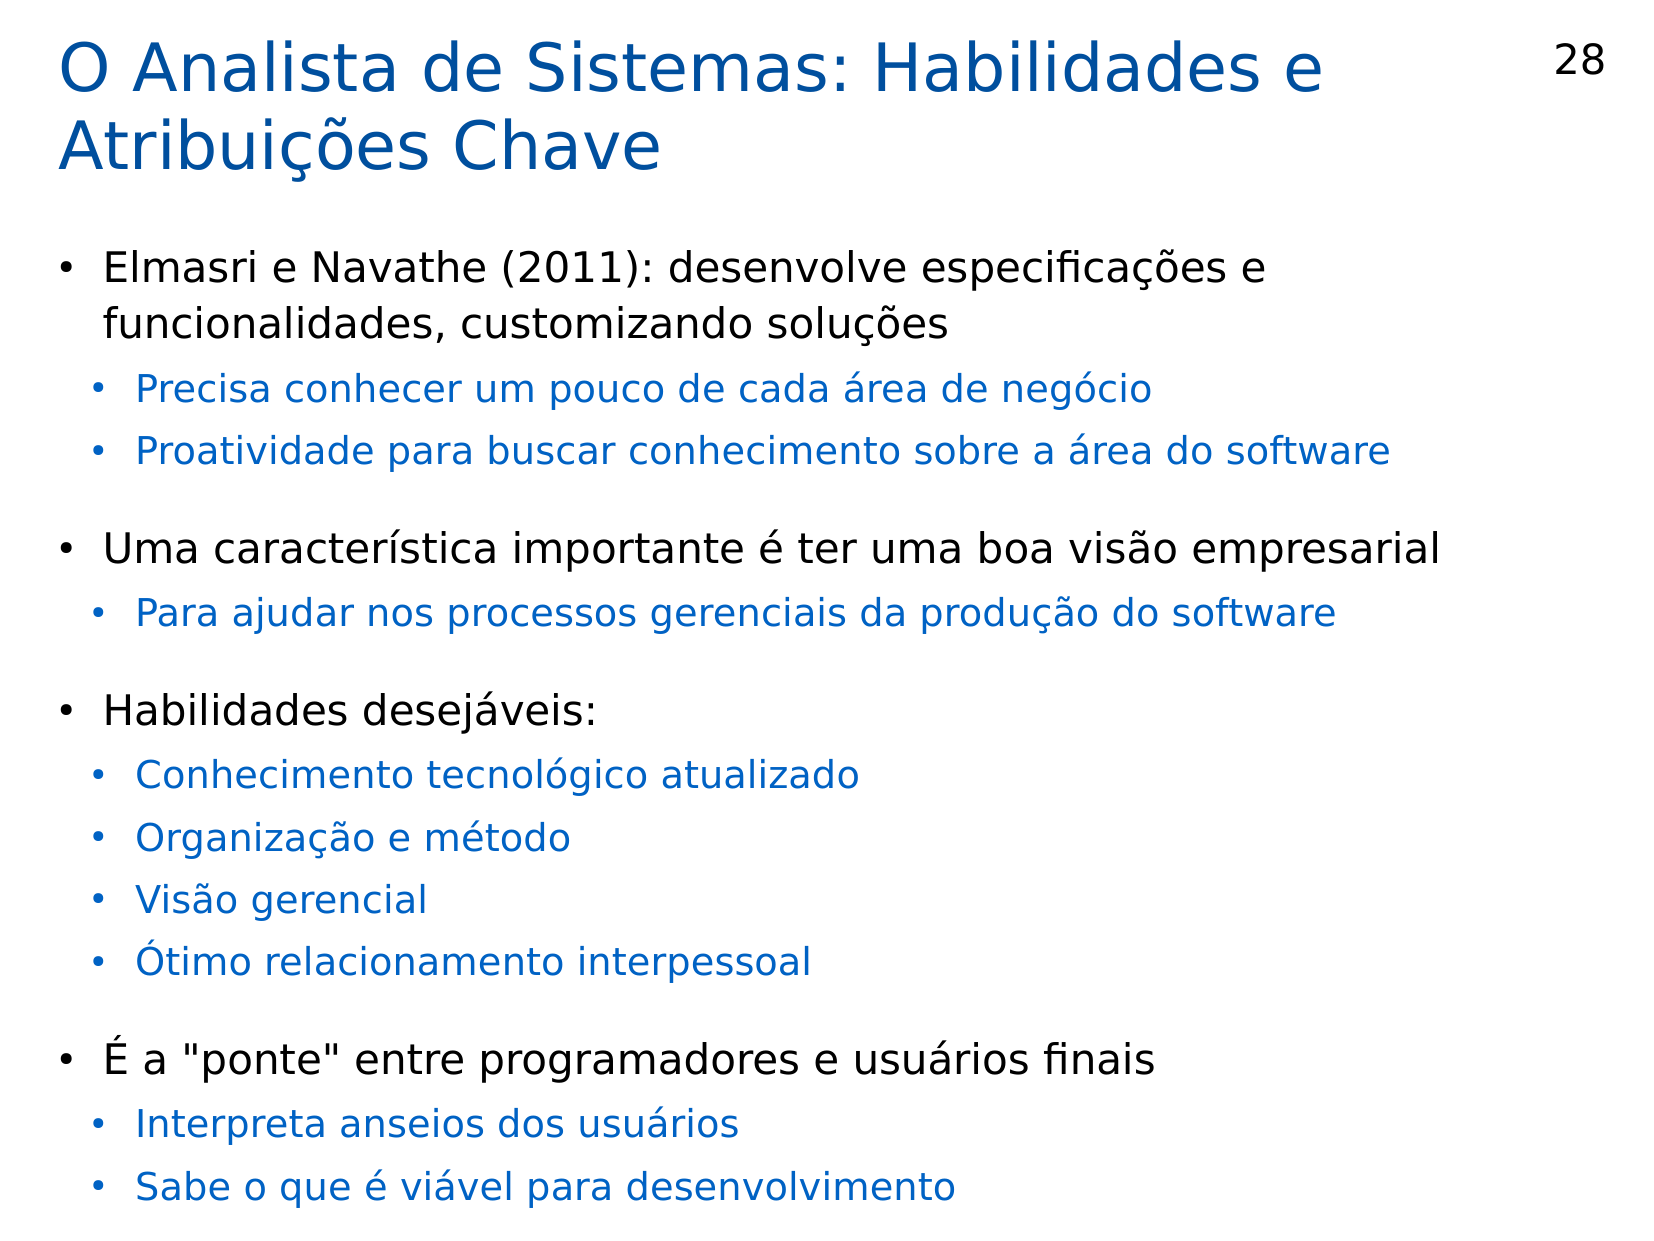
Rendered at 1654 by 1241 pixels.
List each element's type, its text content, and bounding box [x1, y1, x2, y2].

title O Analista de Sistemas: Habilidades e Atribuições Chave [59, 29, 1506, 186]
list Elmasri e Navathe (2011): desenvolve especificações e funcionalidades, customizando soluções Precisa conhecer um pouco de cada área de negócio Proatividade para buscar conhecimento sobre a área do software Uma característica importante é ter uma boa visão empresarial Para ajudar nos processos gerenciais da produção do software Habilidades desejáveis: Conhecimento tecnológico atualizado Organização e método Visão gerencial Ótimo relacionamento interpessoal É a "ponte" entre programadores e usuários finais Interpreta anseios dos usuários Sabe o que é viável para desenvolvimento [59, 236, 1595, 1211]
